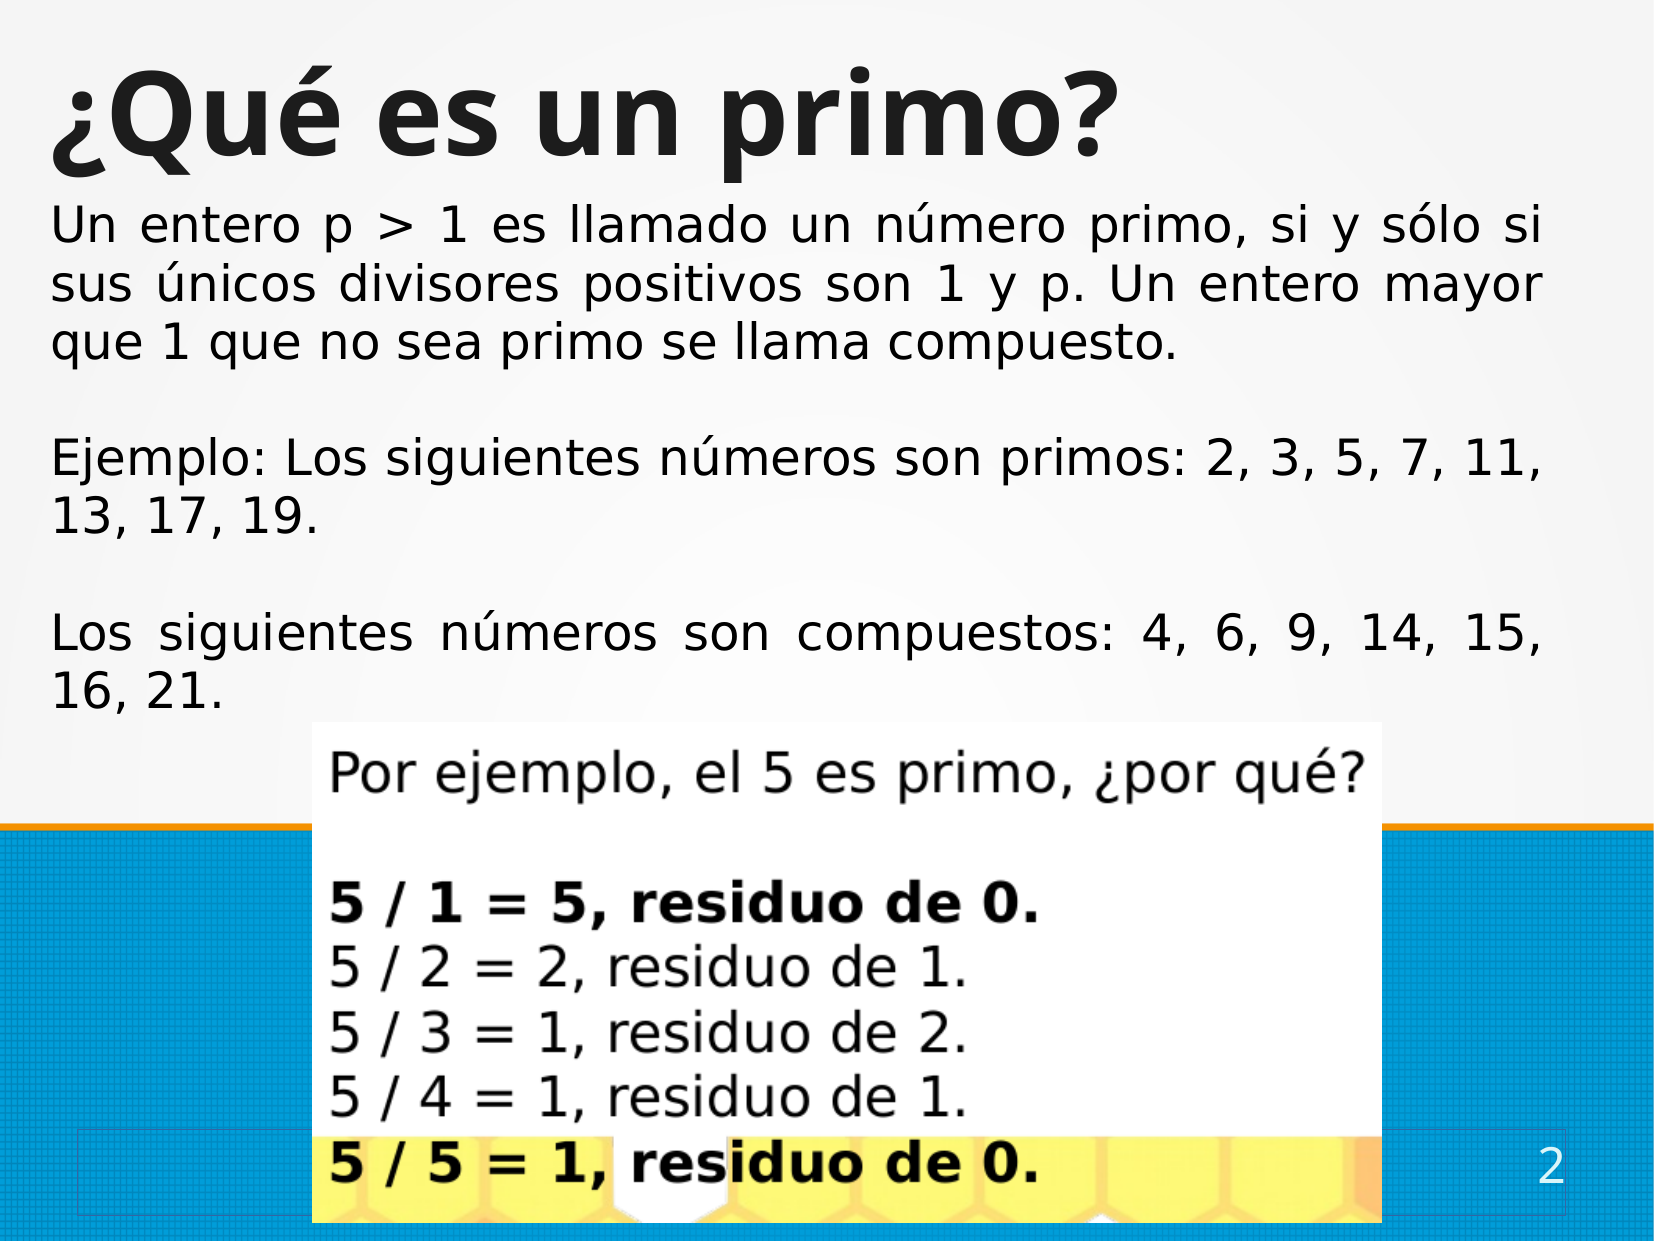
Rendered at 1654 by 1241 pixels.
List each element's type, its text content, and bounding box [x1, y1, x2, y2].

text_box Un entero p > 1 es llamado un número primo, si y sólo si sus únicos divisores positivos son 1 y p. Un entero mayor que 1 que no sea primo se llama compuesto. Ejemplo: Los siguientes números son primos: 2, 3, 5, 7, 11, 13, 17, 19. Los siguientes números son compuestos: 4, 6, 9, 14, 15, 16, 21. [35, 188, 1560, 728]
picture [0, 0, 1654, 1222]
text_box ¿Qué es un primo? [35, 23, 1571, 178]
